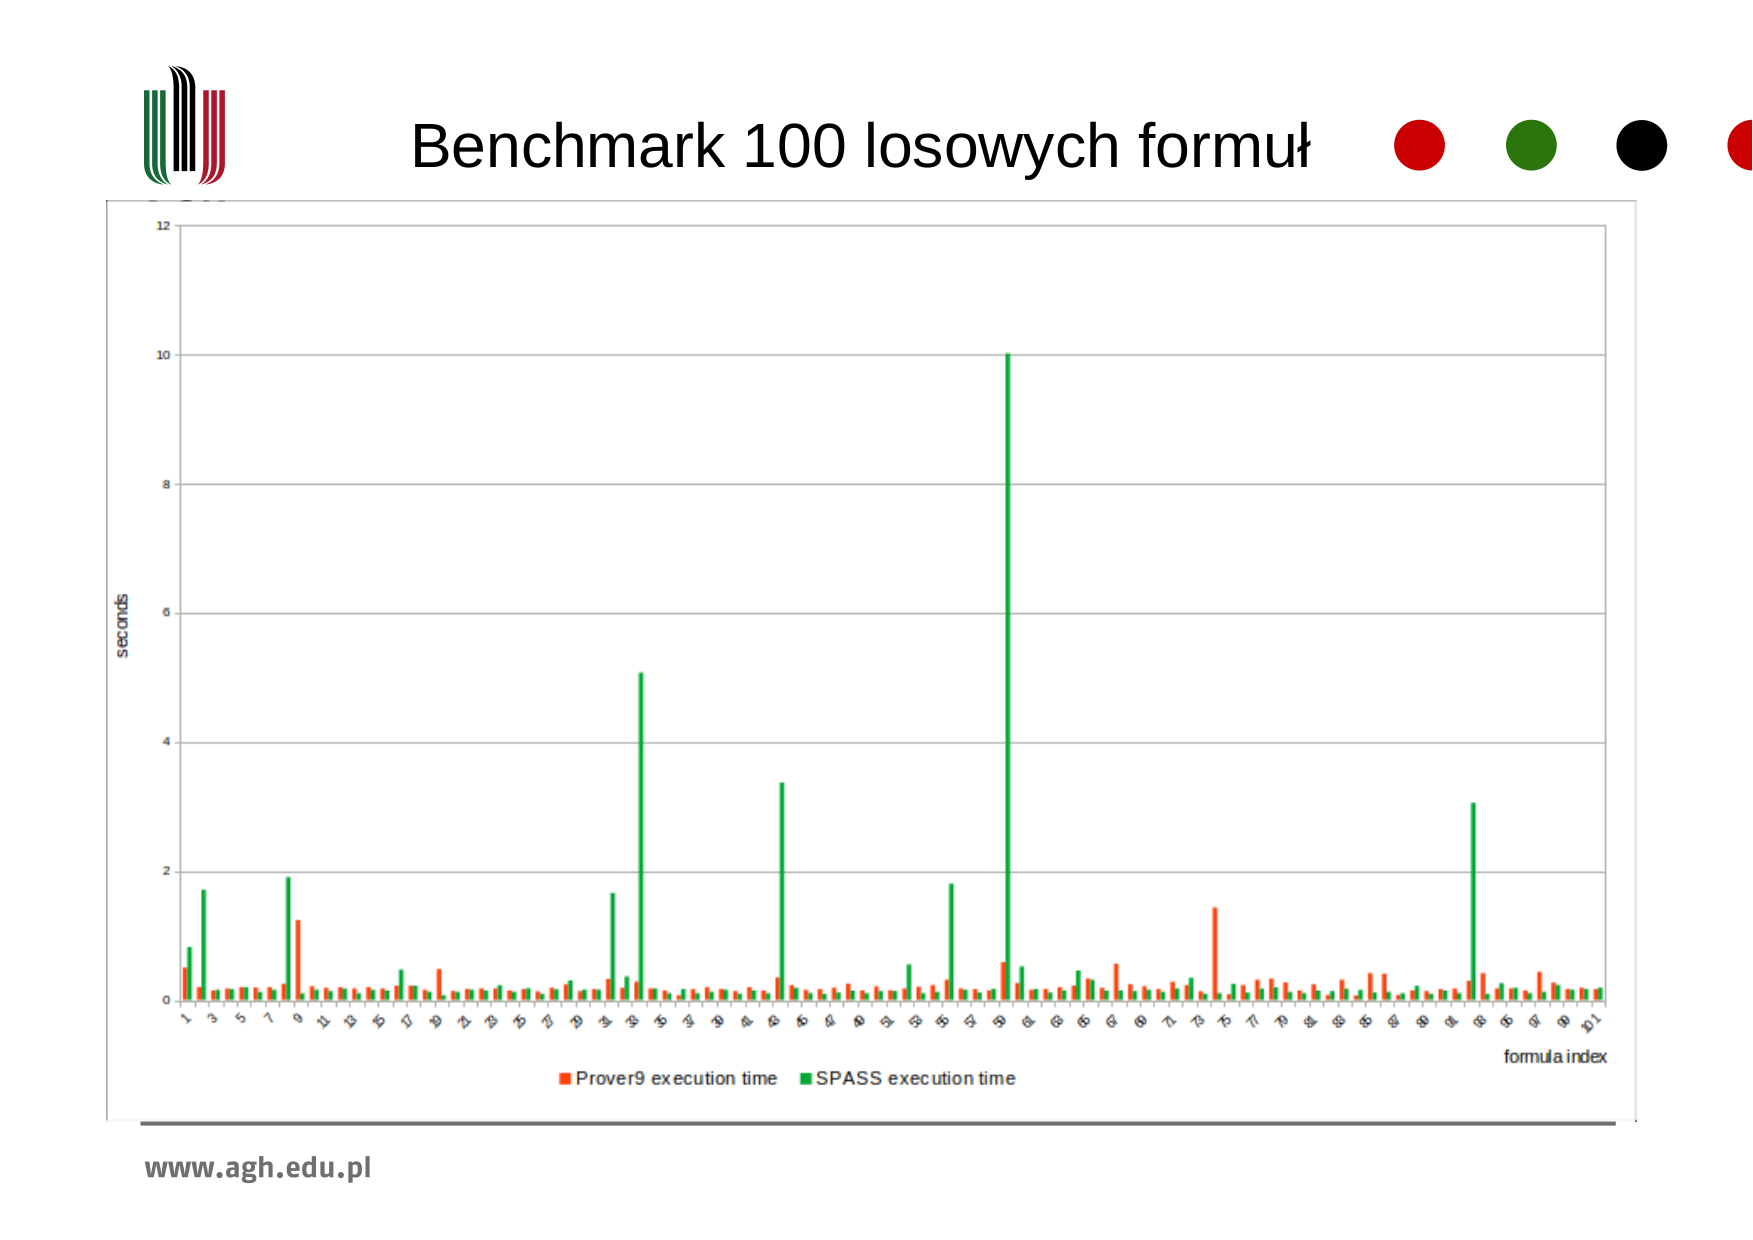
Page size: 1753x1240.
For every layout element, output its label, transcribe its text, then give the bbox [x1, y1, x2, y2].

title Benchmark 100 losowych formuł [248, 96, 1475, 189]
picture [0, 0, 1753, 1240]
